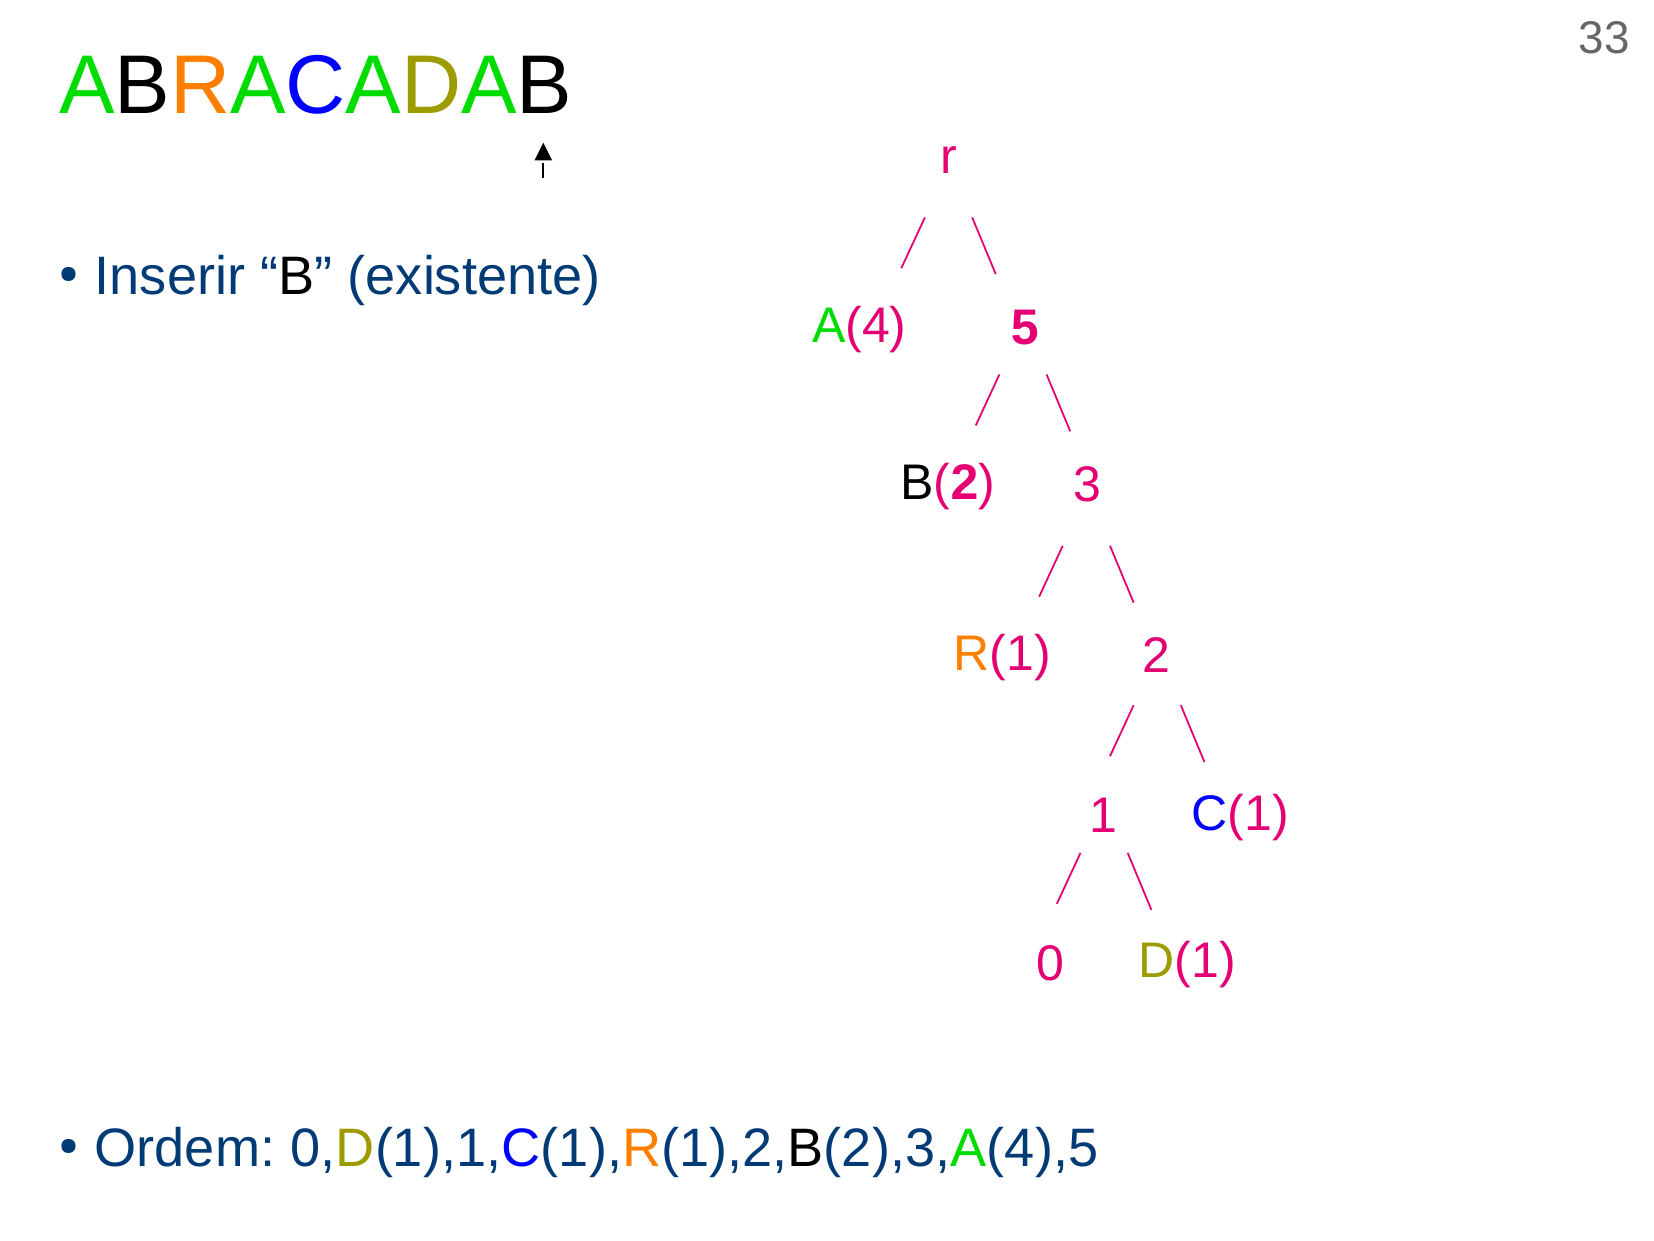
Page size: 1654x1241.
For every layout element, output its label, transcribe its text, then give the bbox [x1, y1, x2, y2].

text_box A(4) [797, 289, 957, 361]
text_box D(1) [1123, 925, 1288, 1010]
text_box 3 [1058, 449, 1112, 520]
text_box 0 [1021, 927, 1075, 999]
text_box R(1) [938, 618, 1103, 703]
text_box 2 [1127, 620, 1181, 691]
list Inserir “B” (existente) Ordem: 0,D(1),1,C(1),R(1),2,B(2),3,A(4),5 [59, 236, 1595, 1211]
text_box 1 [1074, 779, 1128, 851]
text_box 5 [996, 291, 1049, 363]
text_box B(2) [885, 446, 1036, 518]
text_box C(1) [1177, 777, 1341, 863]
title ABRACADAB [59, 29, 1595, 148]
text_box r [925, 120, 973, 192]
